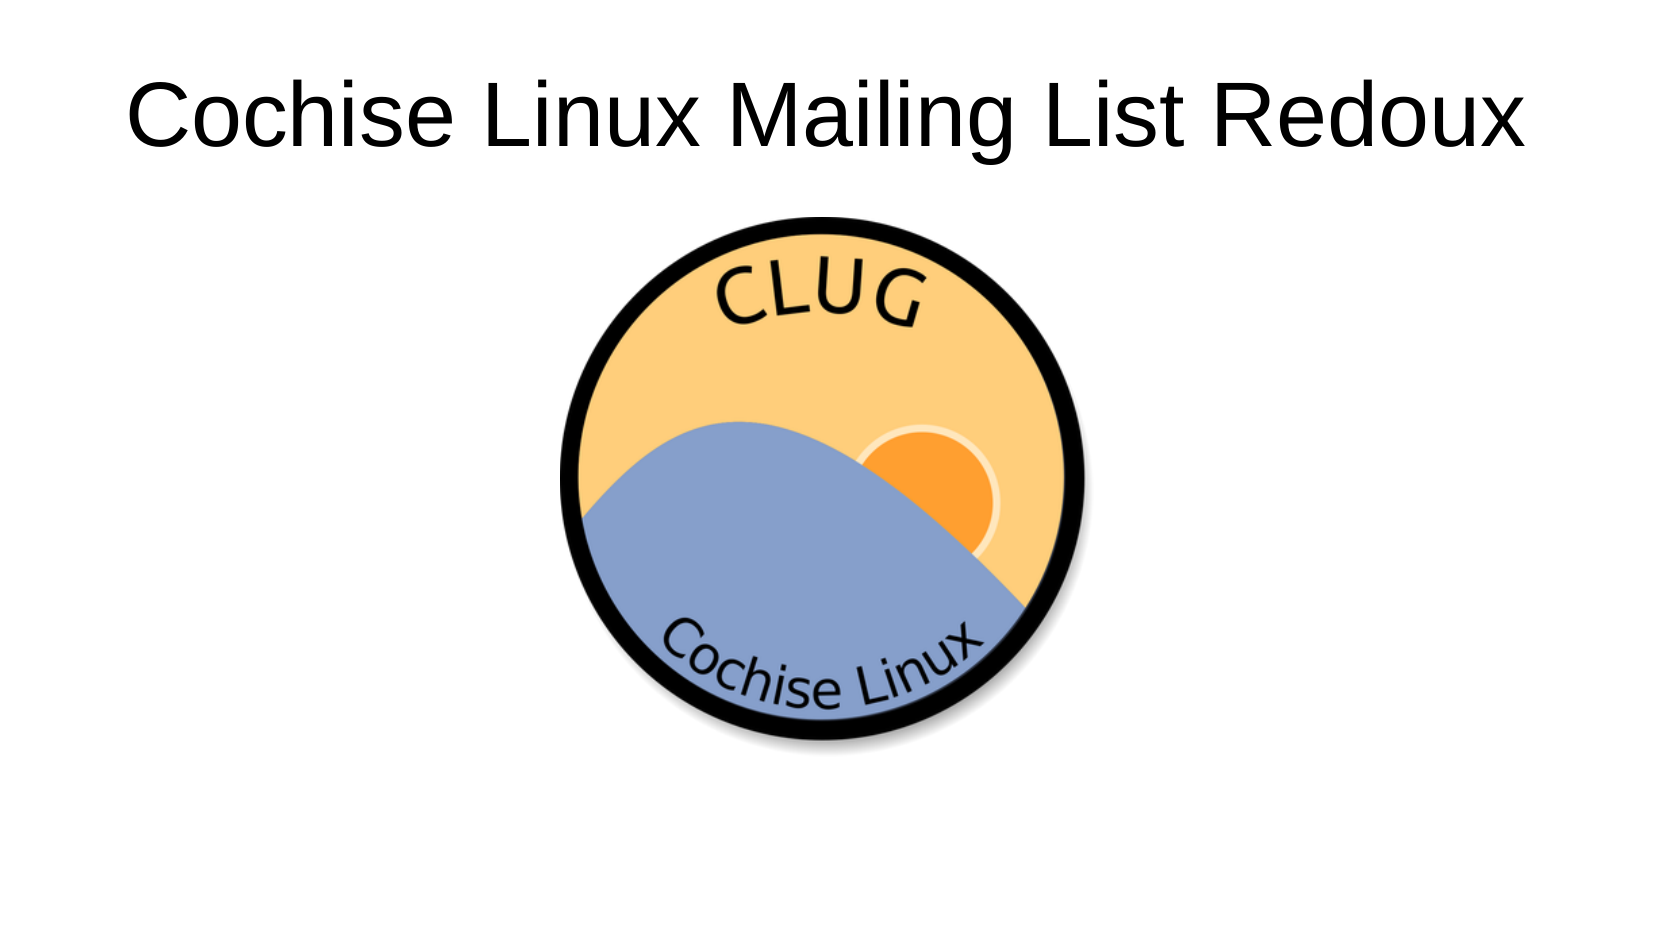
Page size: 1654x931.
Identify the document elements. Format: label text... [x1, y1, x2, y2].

picture [560, 217, 1094, 758]
title Cochise Linux Mailing List Redoux [82, 37, 1571, 193]
